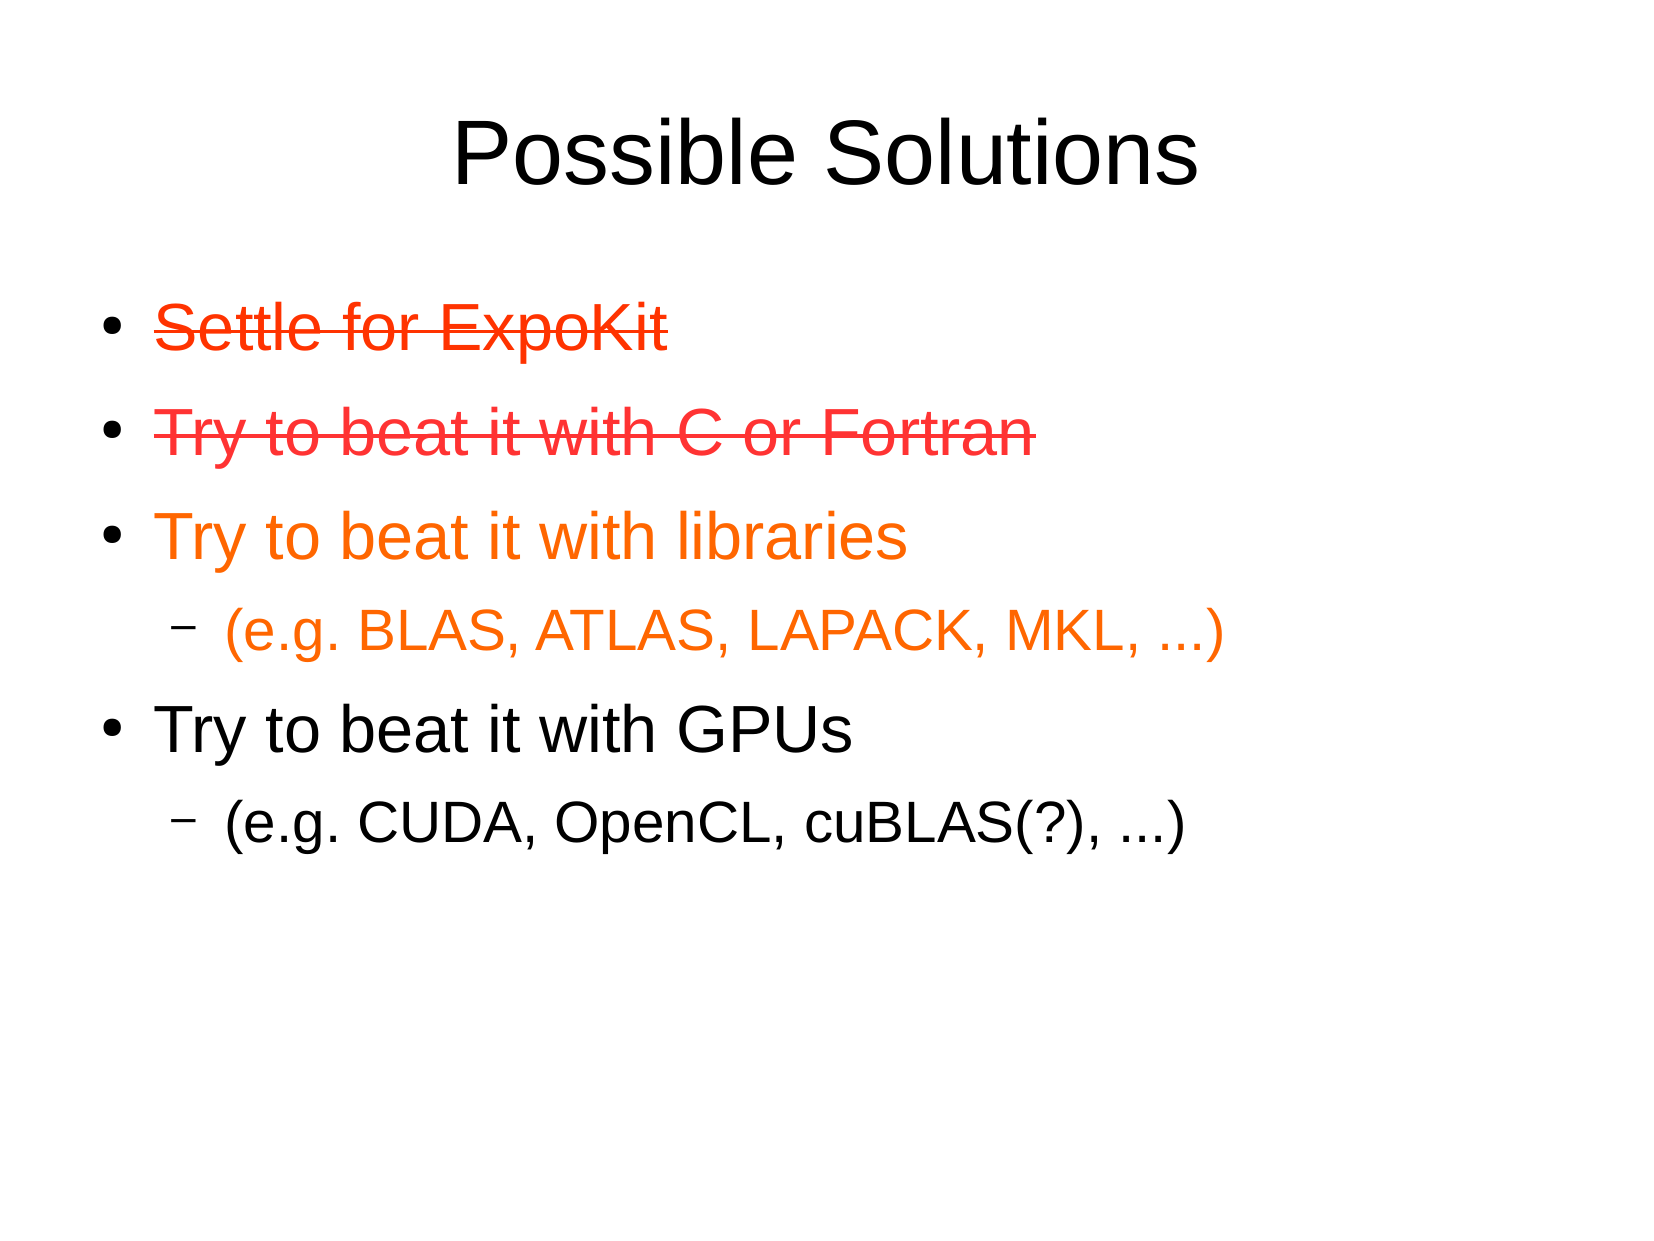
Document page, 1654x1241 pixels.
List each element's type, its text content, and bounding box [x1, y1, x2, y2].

title Possible Solutions [82, 49, 1571, 257]
list Settle for ExpoKit Try to beat it with C or Fortran Try to beat it with libraries (e.g. BLAS, ATLAS, LAPACK, MKL, ...) Try to beat it with GPUs (e.g. CUDA, OpenCL, cuBLAS(?), ...) [82, 290, 1571, 1010]
